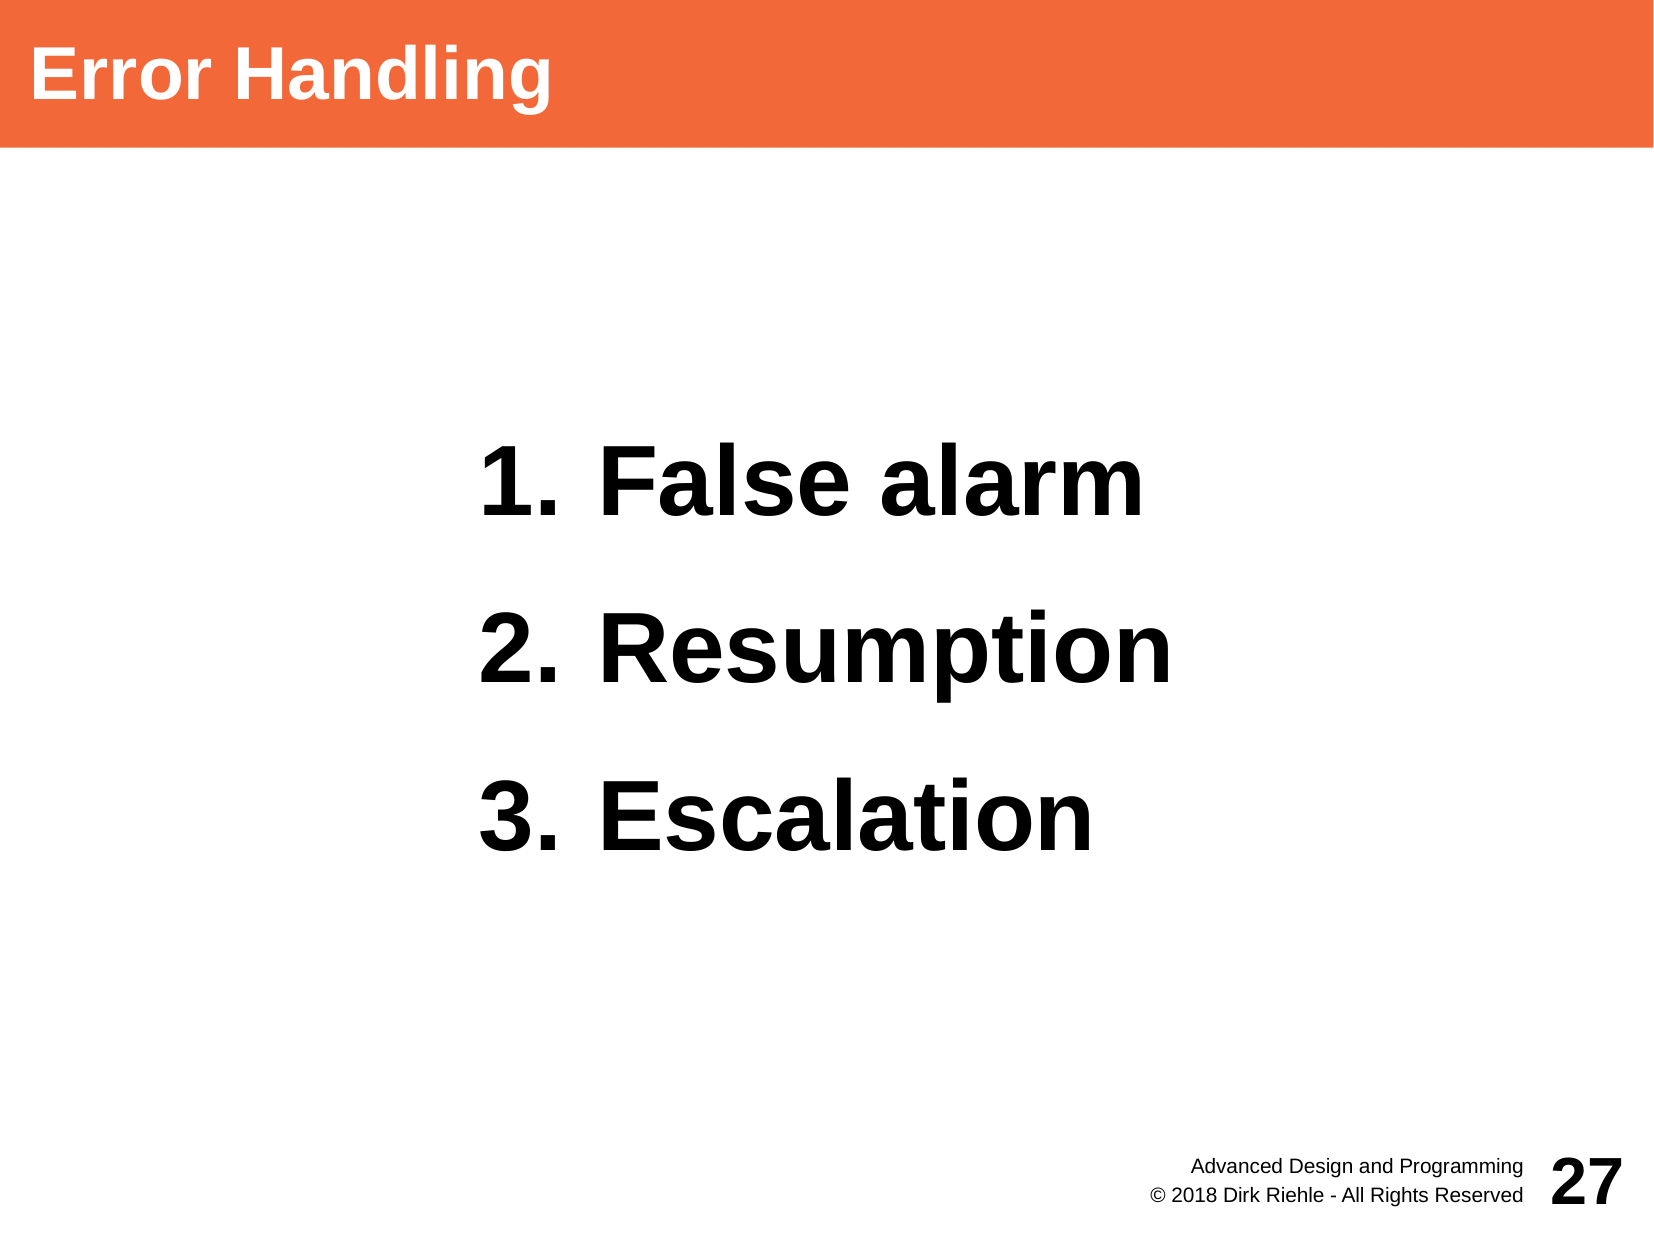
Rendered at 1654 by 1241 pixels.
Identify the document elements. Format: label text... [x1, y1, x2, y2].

subtitle False alarm Resumption Escalation [29, 177, 1625, 1063]
title Error Handling [0, 0, 1654, 148]
